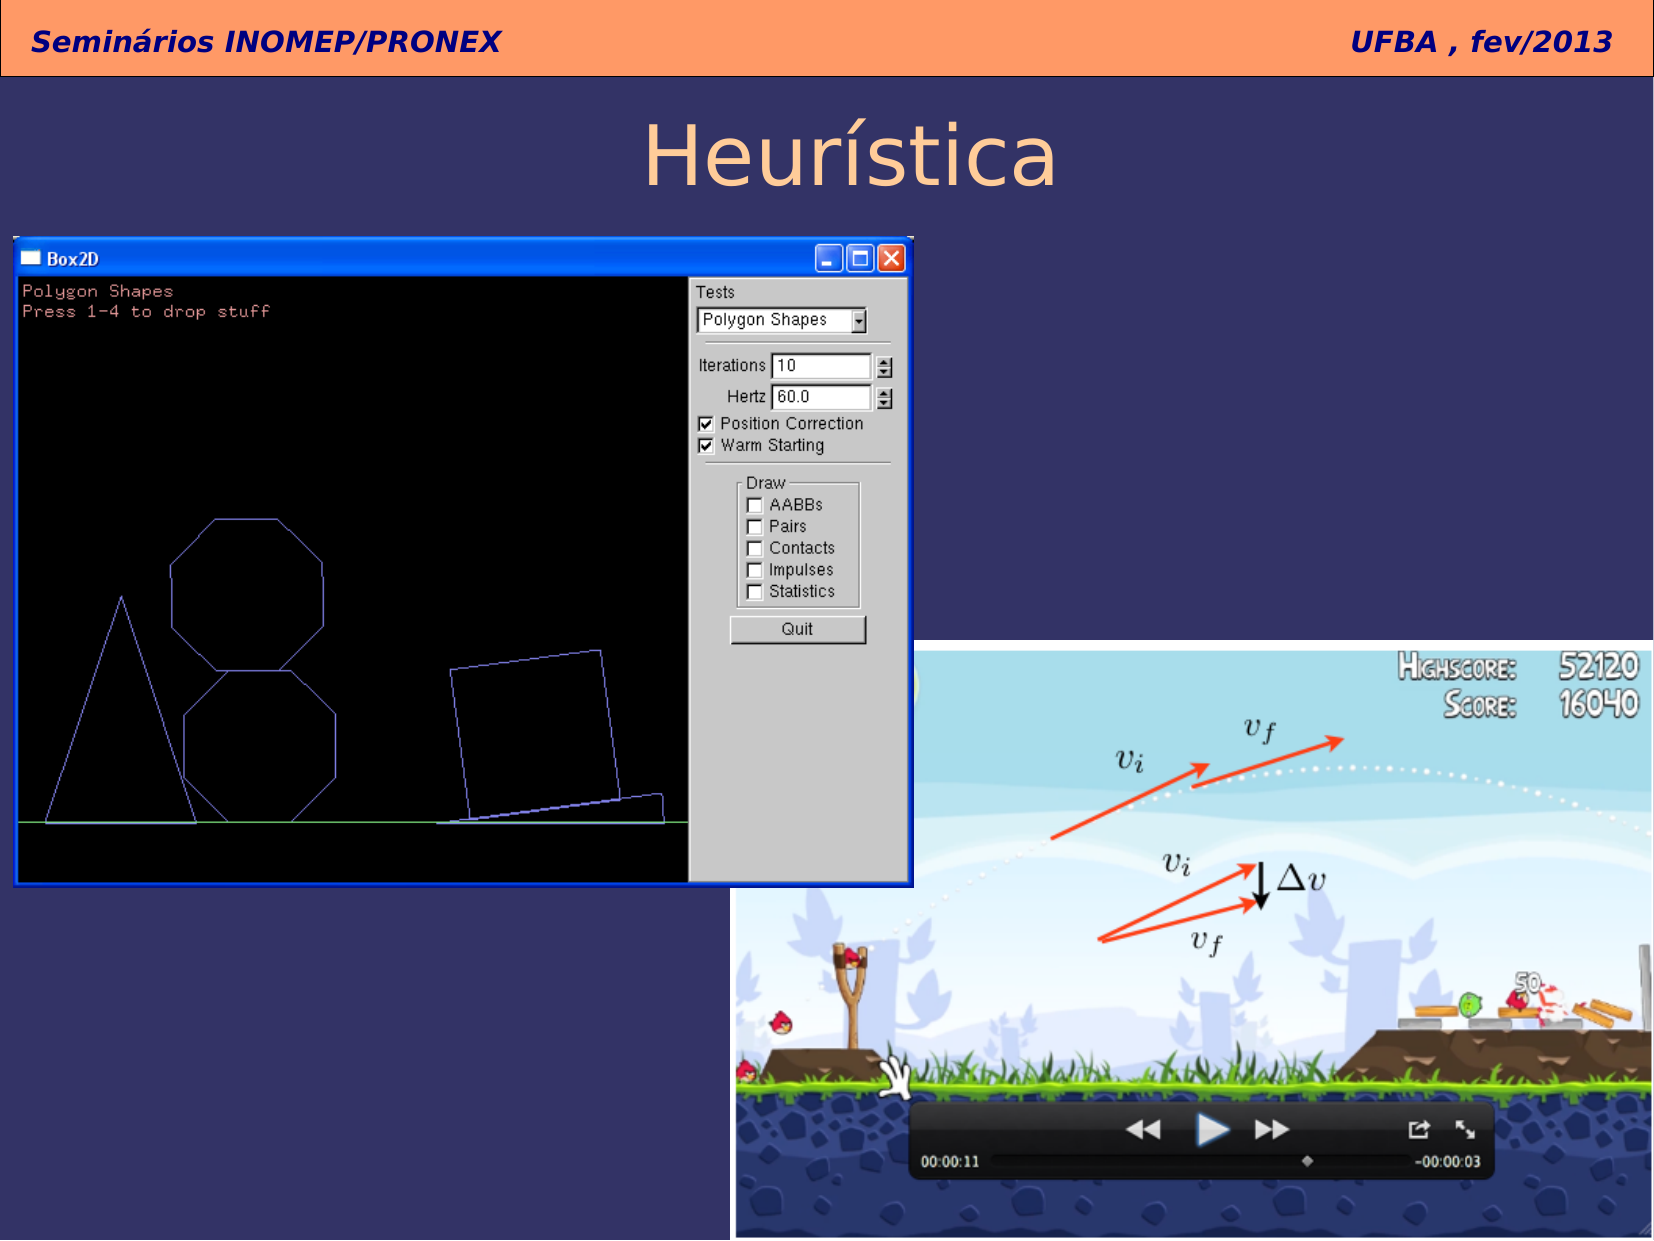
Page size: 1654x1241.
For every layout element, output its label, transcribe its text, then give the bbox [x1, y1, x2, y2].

title Heurística [68, 82, 1634, 230]
picture [13, 236, 1654, 1241]
